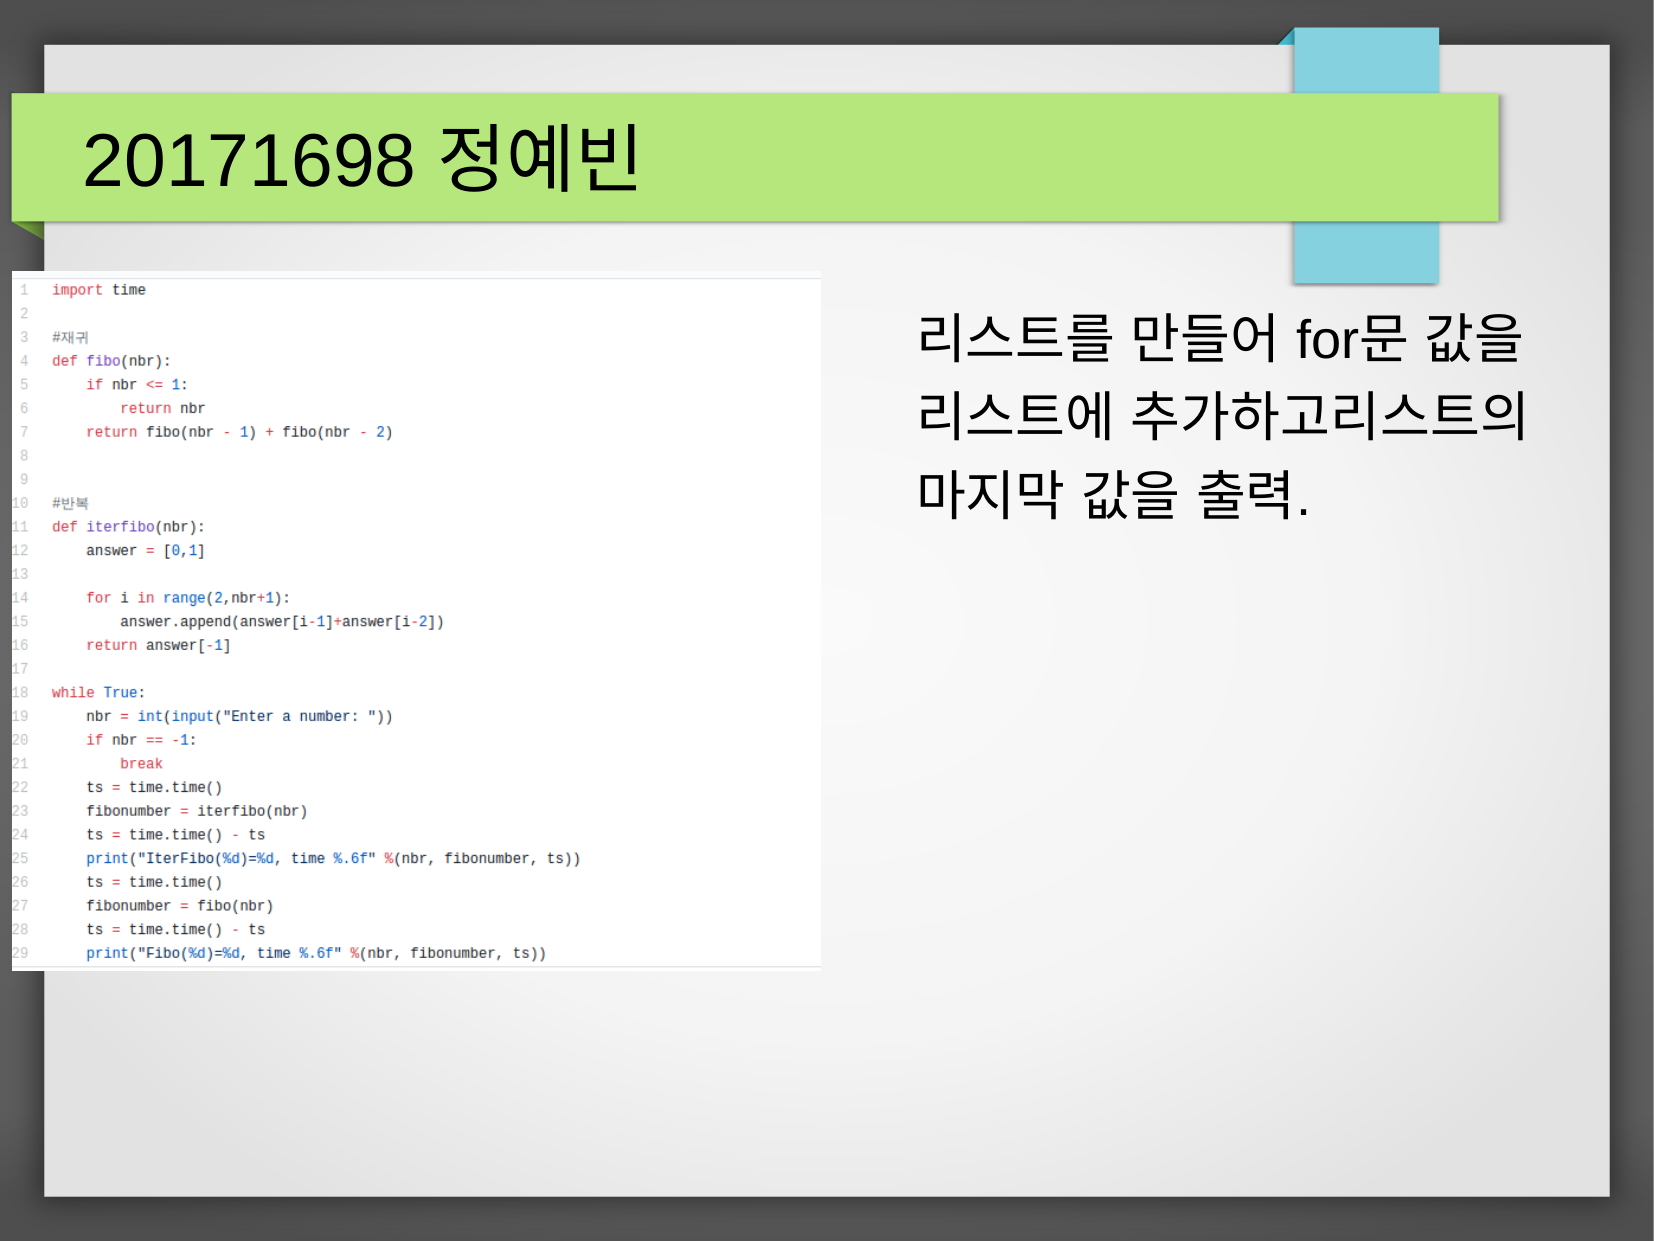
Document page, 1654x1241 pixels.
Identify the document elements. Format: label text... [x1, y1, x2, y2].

picture [0, 0, 1654, 1241]
list 리스트를 만들어 for문 값을 리스트에 추가하고리스트의 마지막 값을 출력. [845, 295, 1572, 1015]
title 20171698 정예빈 [82, 94, 1264, 213]
